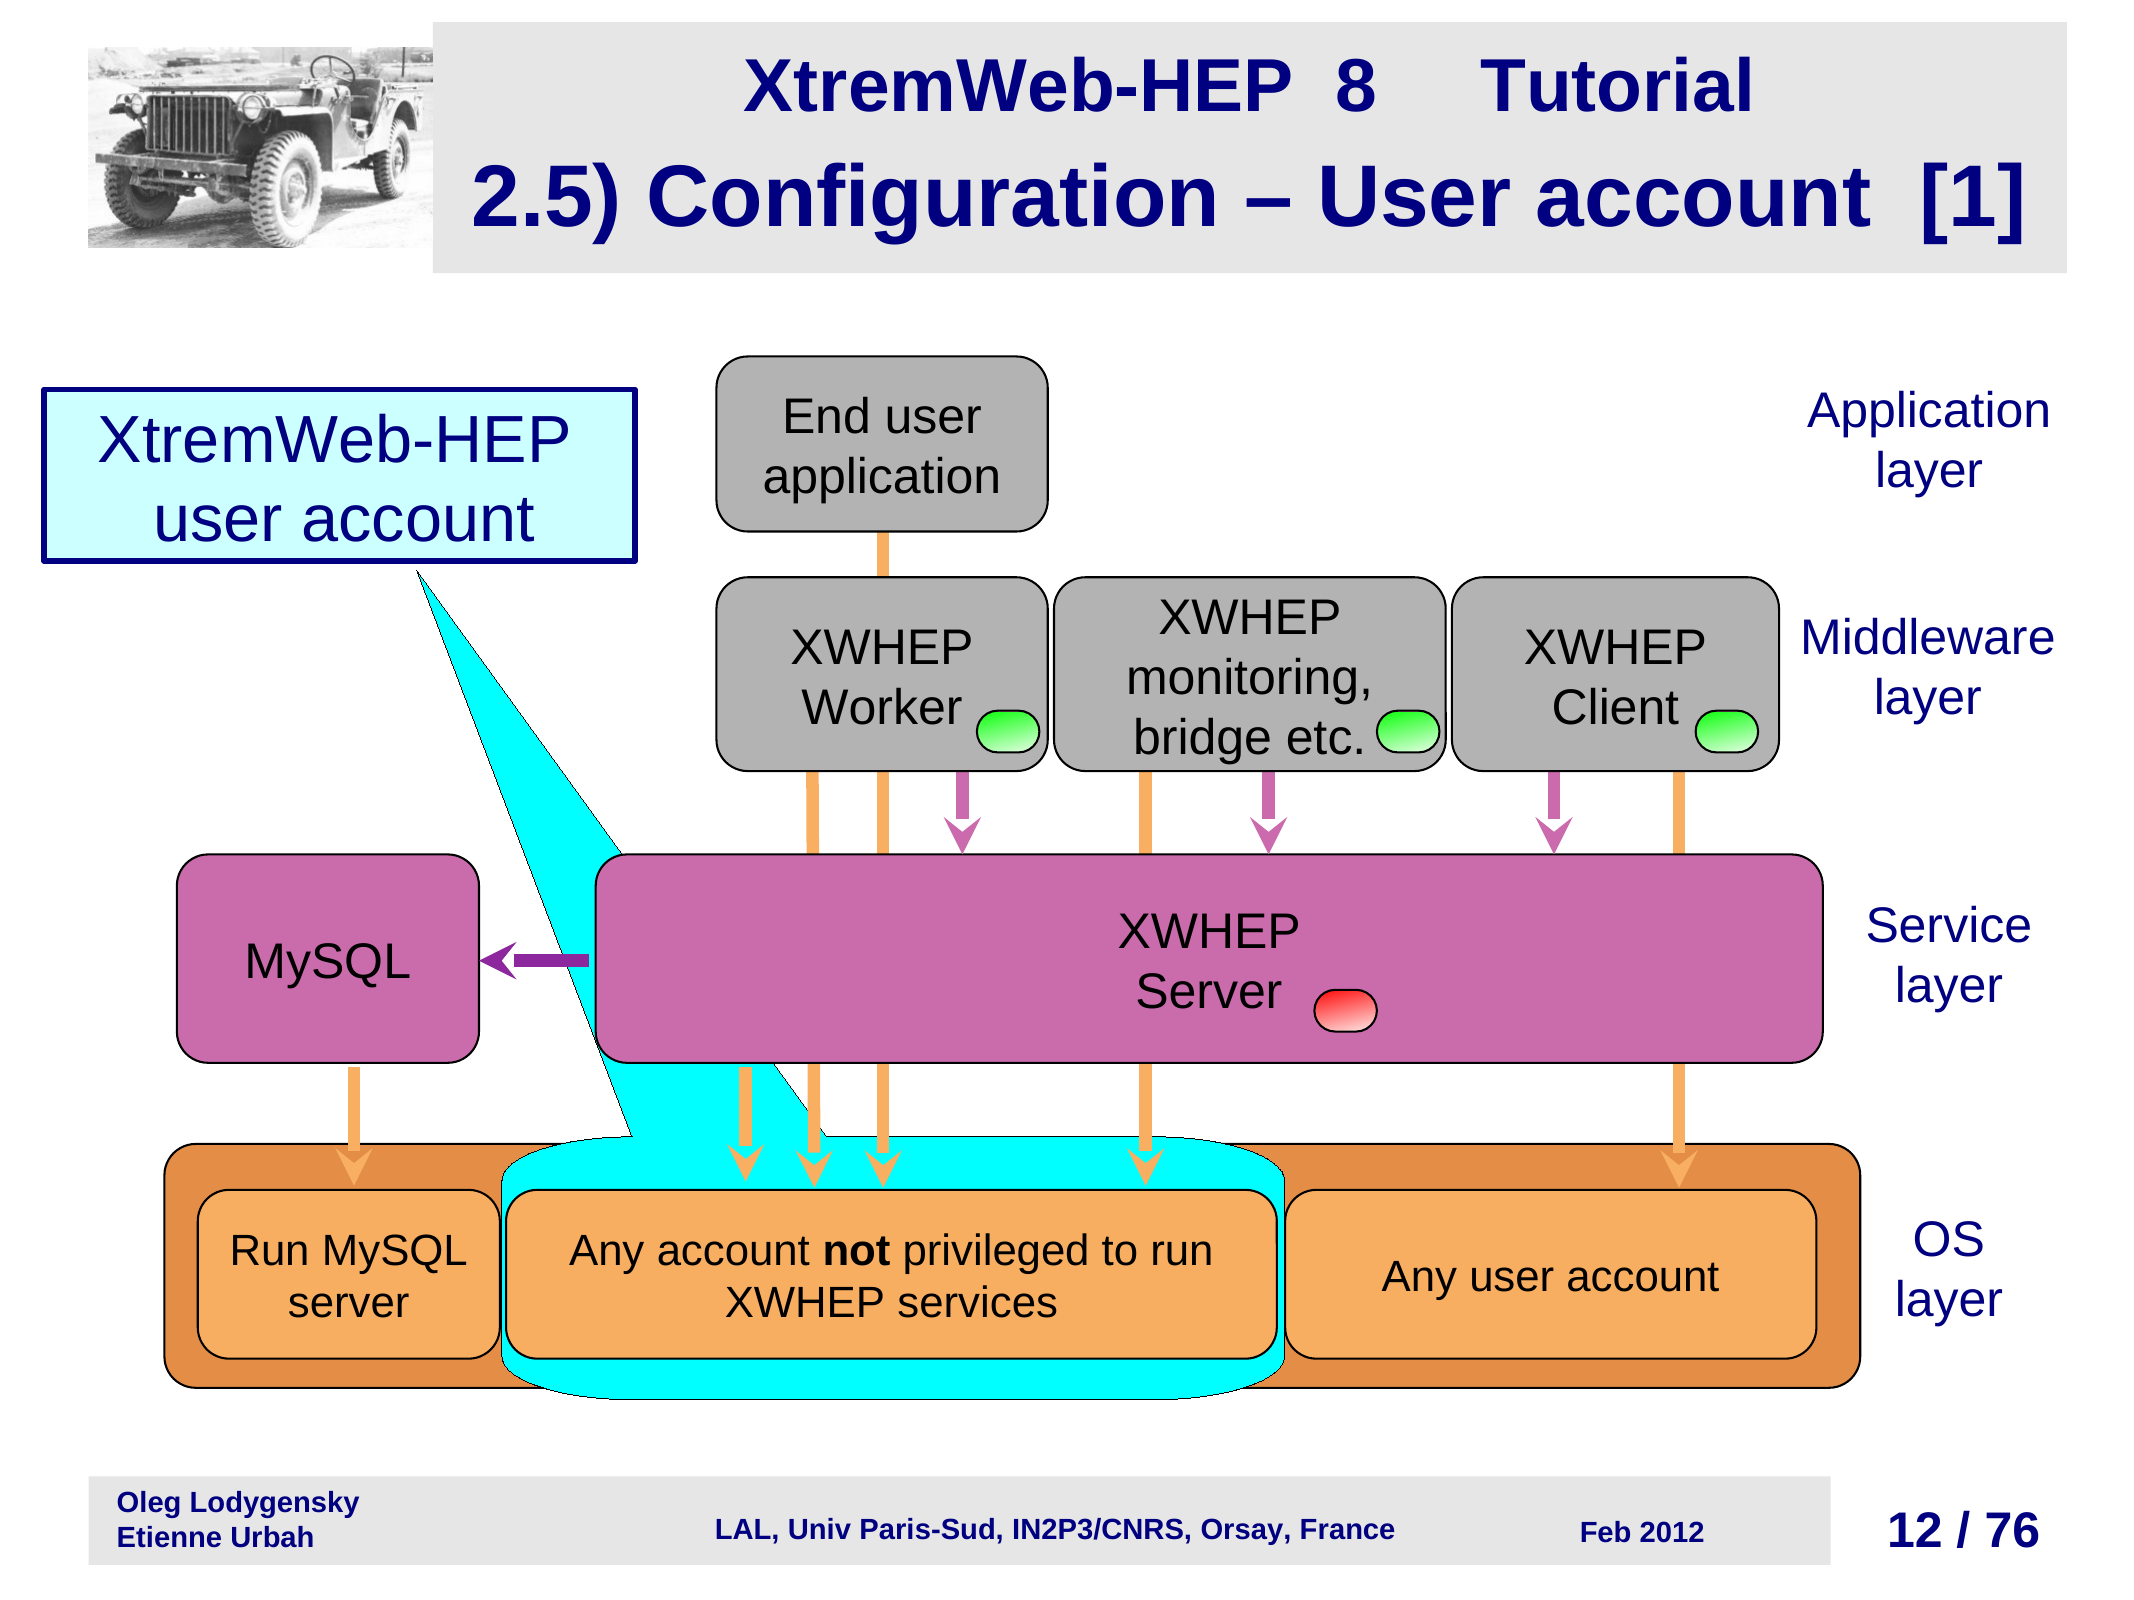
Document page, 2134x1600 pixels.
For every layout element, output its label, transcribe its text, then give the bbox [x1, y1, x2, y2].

text_box [1314, 989, 1377, 1032]
text_box Any user account [1285, 1189, 1817, 1359]
text_box XWHEP Server [595, 854, 1823, 1063]
text_box XWHEP Worker [716, 577, 1048, 772]
text_box [164, 570, 1861, 1400]
title 2.5) Configuration – User account [1] [442, 118, 2067, 266]
text_box Any account not privileged to run XWHEP services [506, 1189, 1277, 1359]
picture [88, 47, 433, 248]
text_box [1695, 710, 1759, 753]
text_box XtremWeb-HEP user account [44, 389, 635, 561]
text_box OS layer [1885, 1206, 2013, 1327]
text_box End user application [716, 356, 1048, 532]
text_box XWHEP monitoring, bridge etc. [1054, 577, 1446, 772]
text_box [976, 710, 1040, 753]
text_box Run MySQL server [197, 1189, 500, 1359]
text_box Service layer [1856, 891, 2042, 1013]
text_box [1376, 710, 1440, 753]
text_box Application layer [1776, 377, 2083, 509]
text_box MySQL [176, 854, 479, 1063]
text_box XWHEP Client [1451, 577, 1780, 772]
text_box Middleware layer [1779, 604, 2082, 737]
